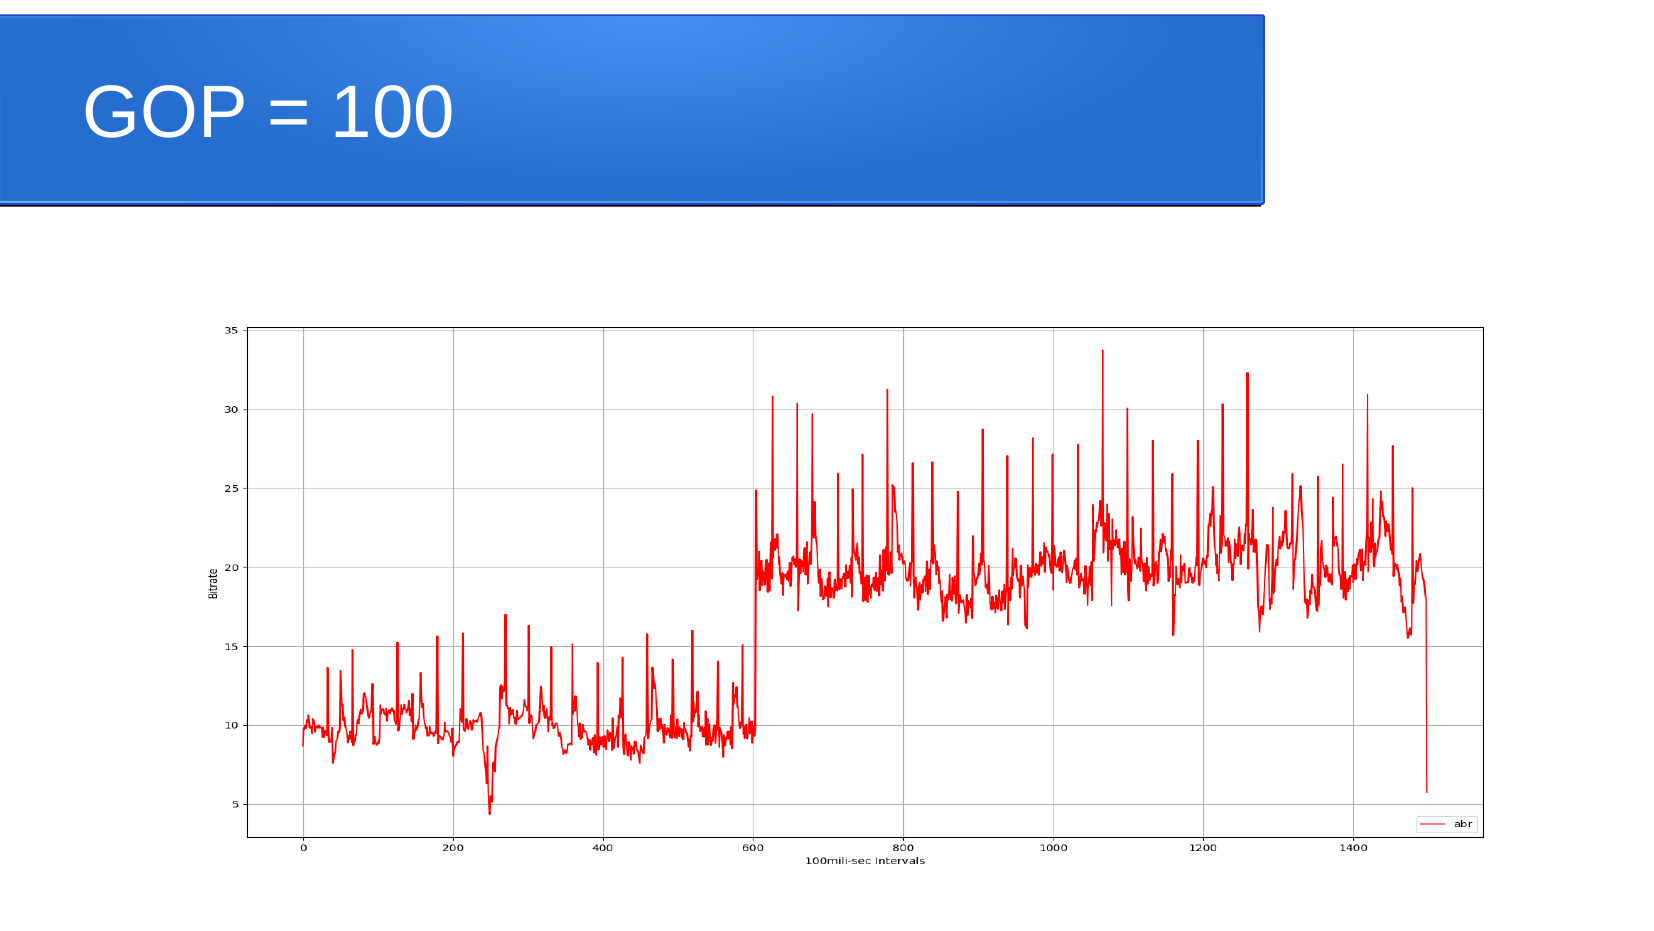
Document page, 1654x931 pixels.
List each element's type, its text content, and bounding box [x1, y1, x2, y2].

title GOP = 100 [82, 35, 1235, 189]
picture [47, 247, 1642, 910]
